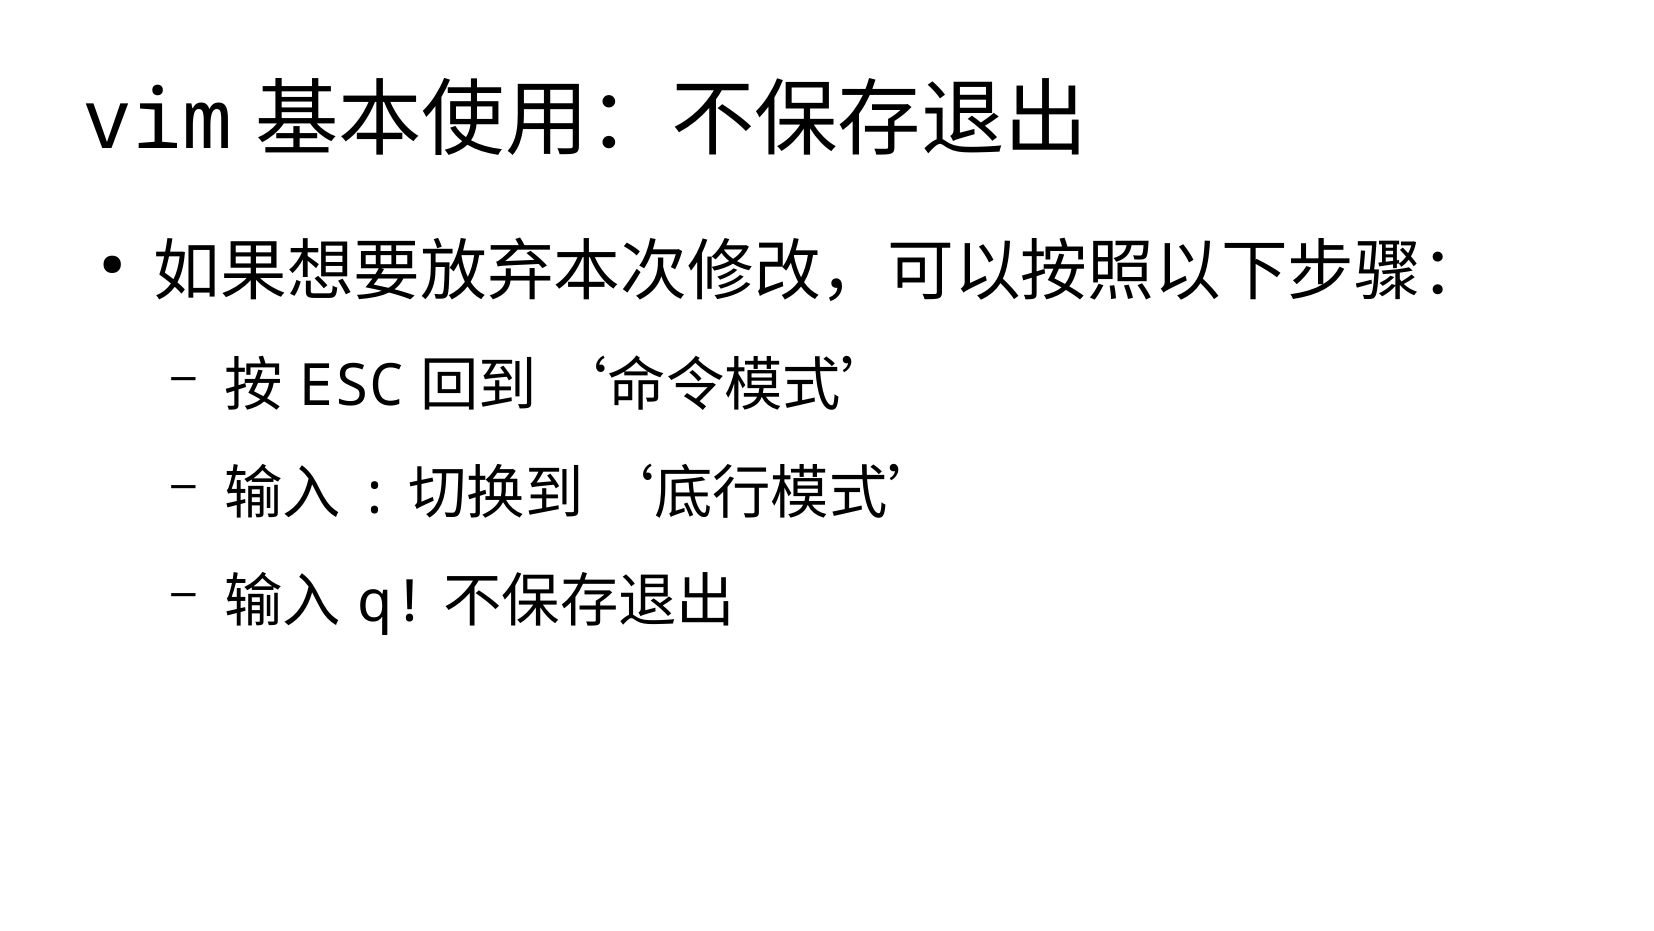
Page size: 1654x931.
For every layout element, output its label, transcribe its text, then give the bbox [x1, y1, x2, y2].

list 如果想要放弃本次修改，可以按照以下步骤： 按ESC回到 ‘命令模式’ 输入:切换到 ‘底行模式’ 输入q!不保存退出 [82, 217, 1571, 758]
title vim基本使用：不保存退出 [82, 37, 1571, 189]
